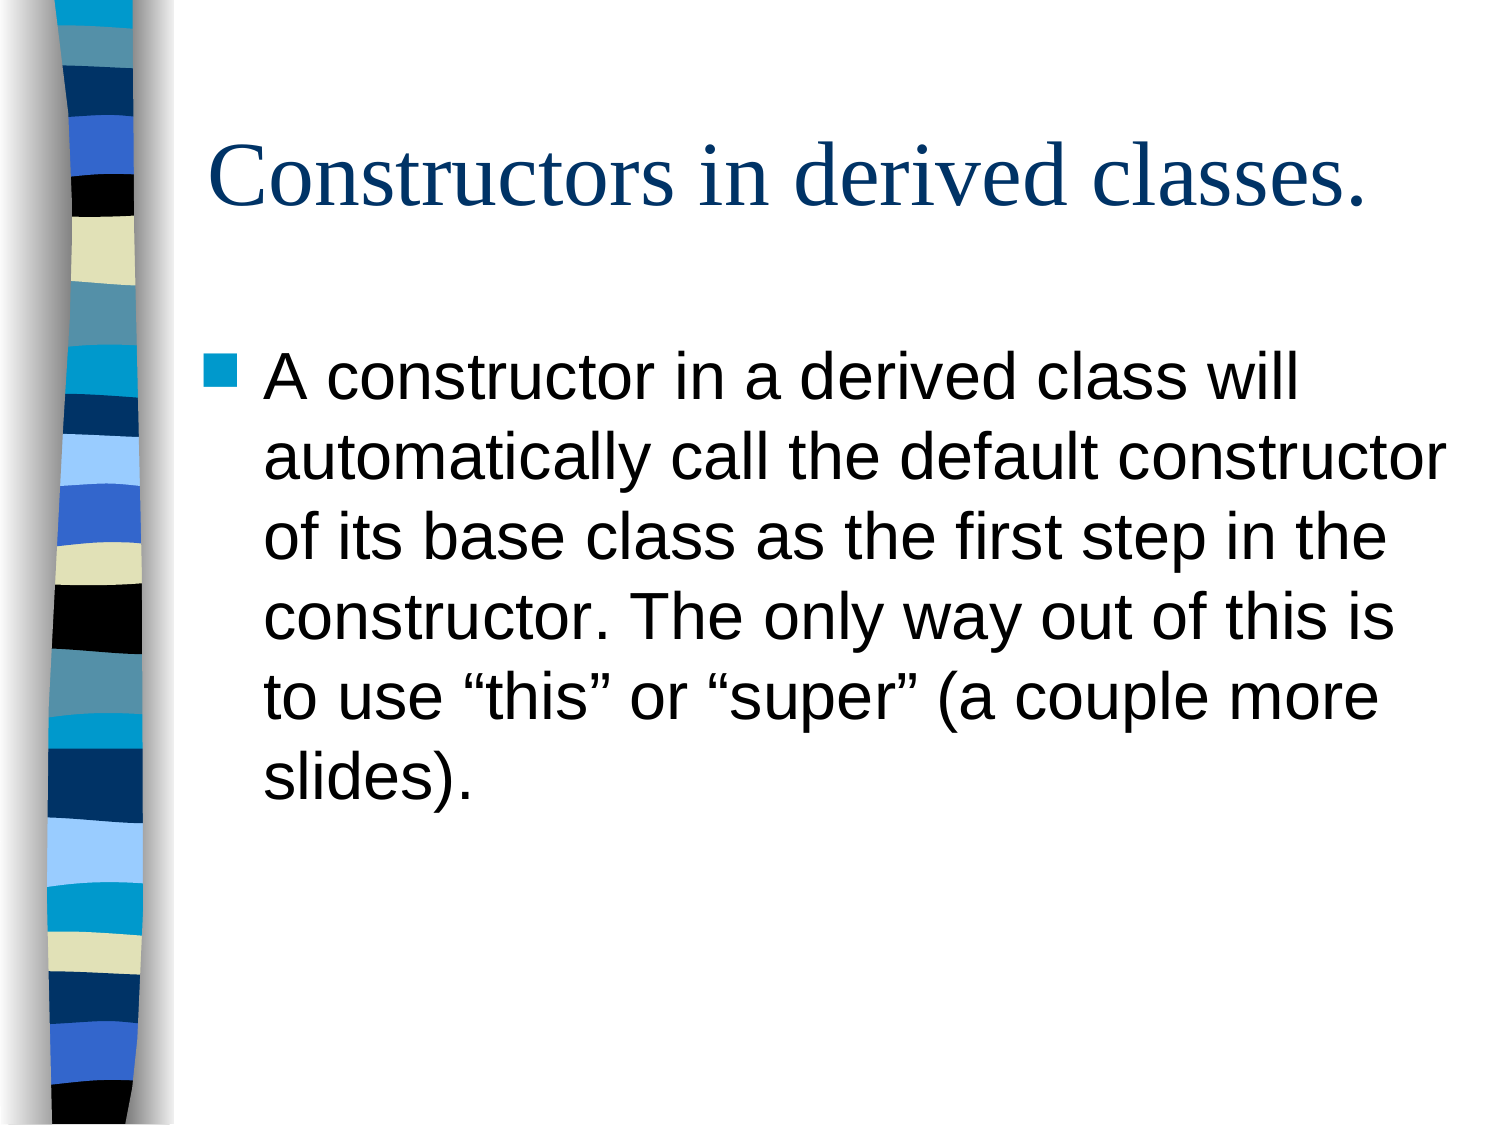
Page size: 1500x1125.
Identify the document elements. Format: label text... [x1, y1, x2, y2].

list A constructor in a derived class will automatically call the default constructor of its base class as the first step in the constructor. The only way out of this is to use “this” or “super” (a couple more slides). [192, 324, 1468, 1000]
title Constructors in derived classes. [192, 74, 1468, 263]
